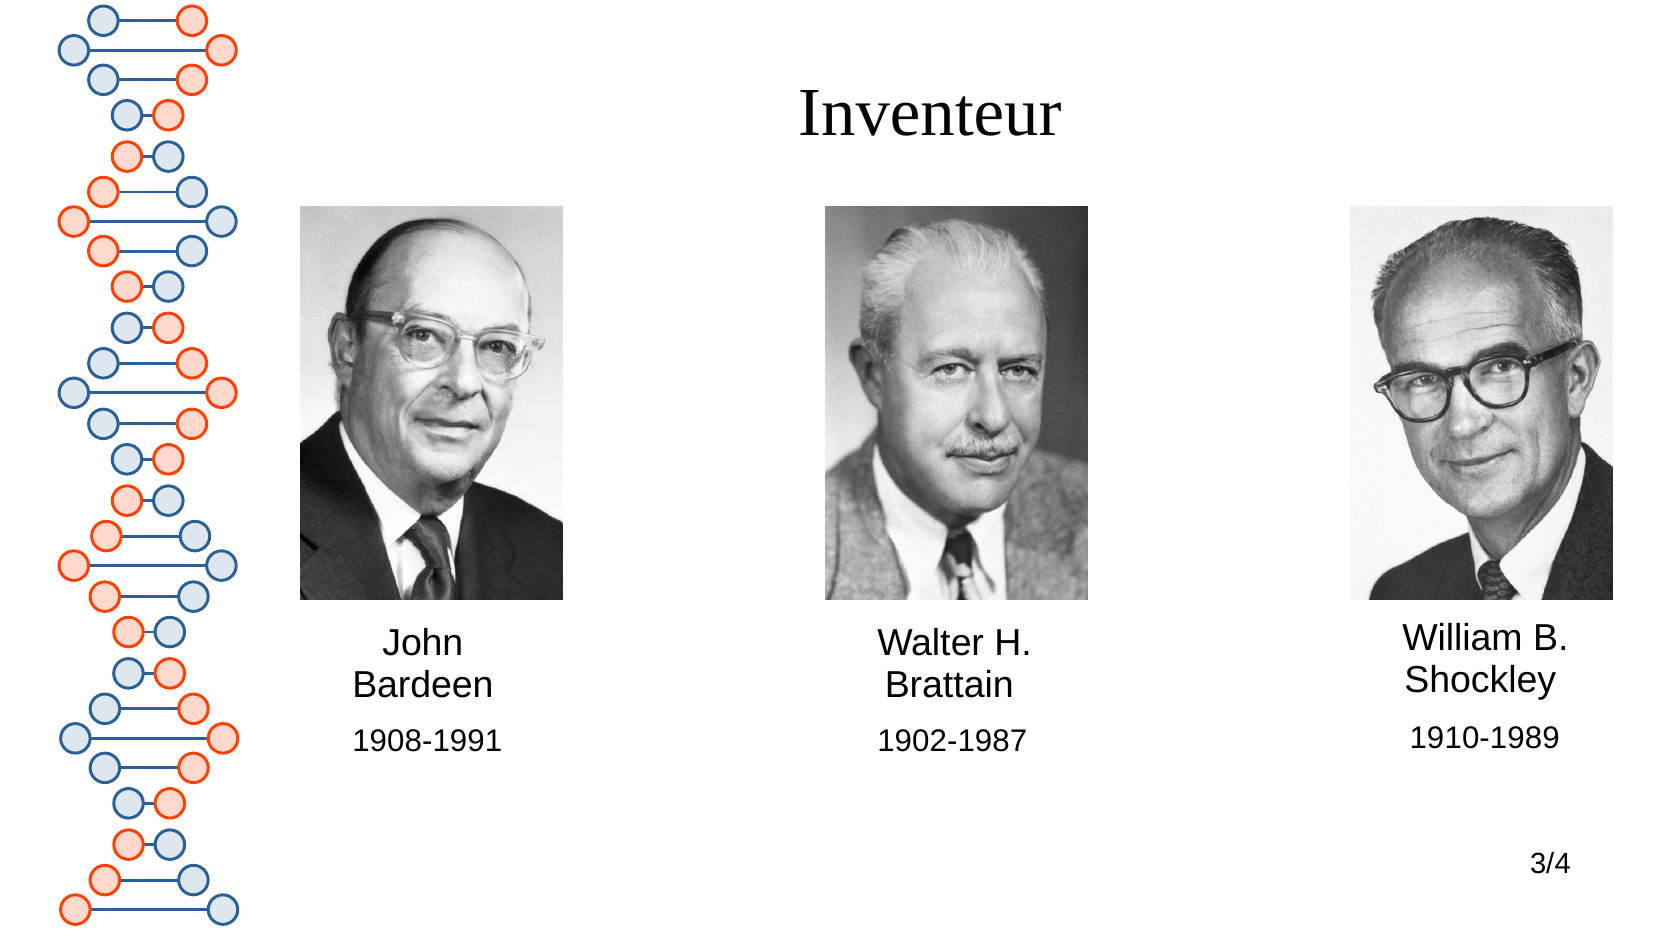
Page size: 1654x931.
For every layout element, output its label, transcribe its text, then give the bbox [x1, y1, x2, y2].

text_box 1910-1989 [1394, 712, 1576, 763]
text_box Walter H. Brattain [862, 613, 1051, 713]
picture [825, 206, 1088, 601]
text_box John Bardeen [337, 613, 526, 713]
text_box William B. Shockley [1387, 609, 1613, 751]
picture [1350, 206, 1613, 601]
title Inventeur [265, 35, 1595, 189]
picture [300, 206, 563, 601]
text_box 1902-1987 [862, 716, 1043, 766]
text_box 1908-1991 [337, 716, 518, 766]
